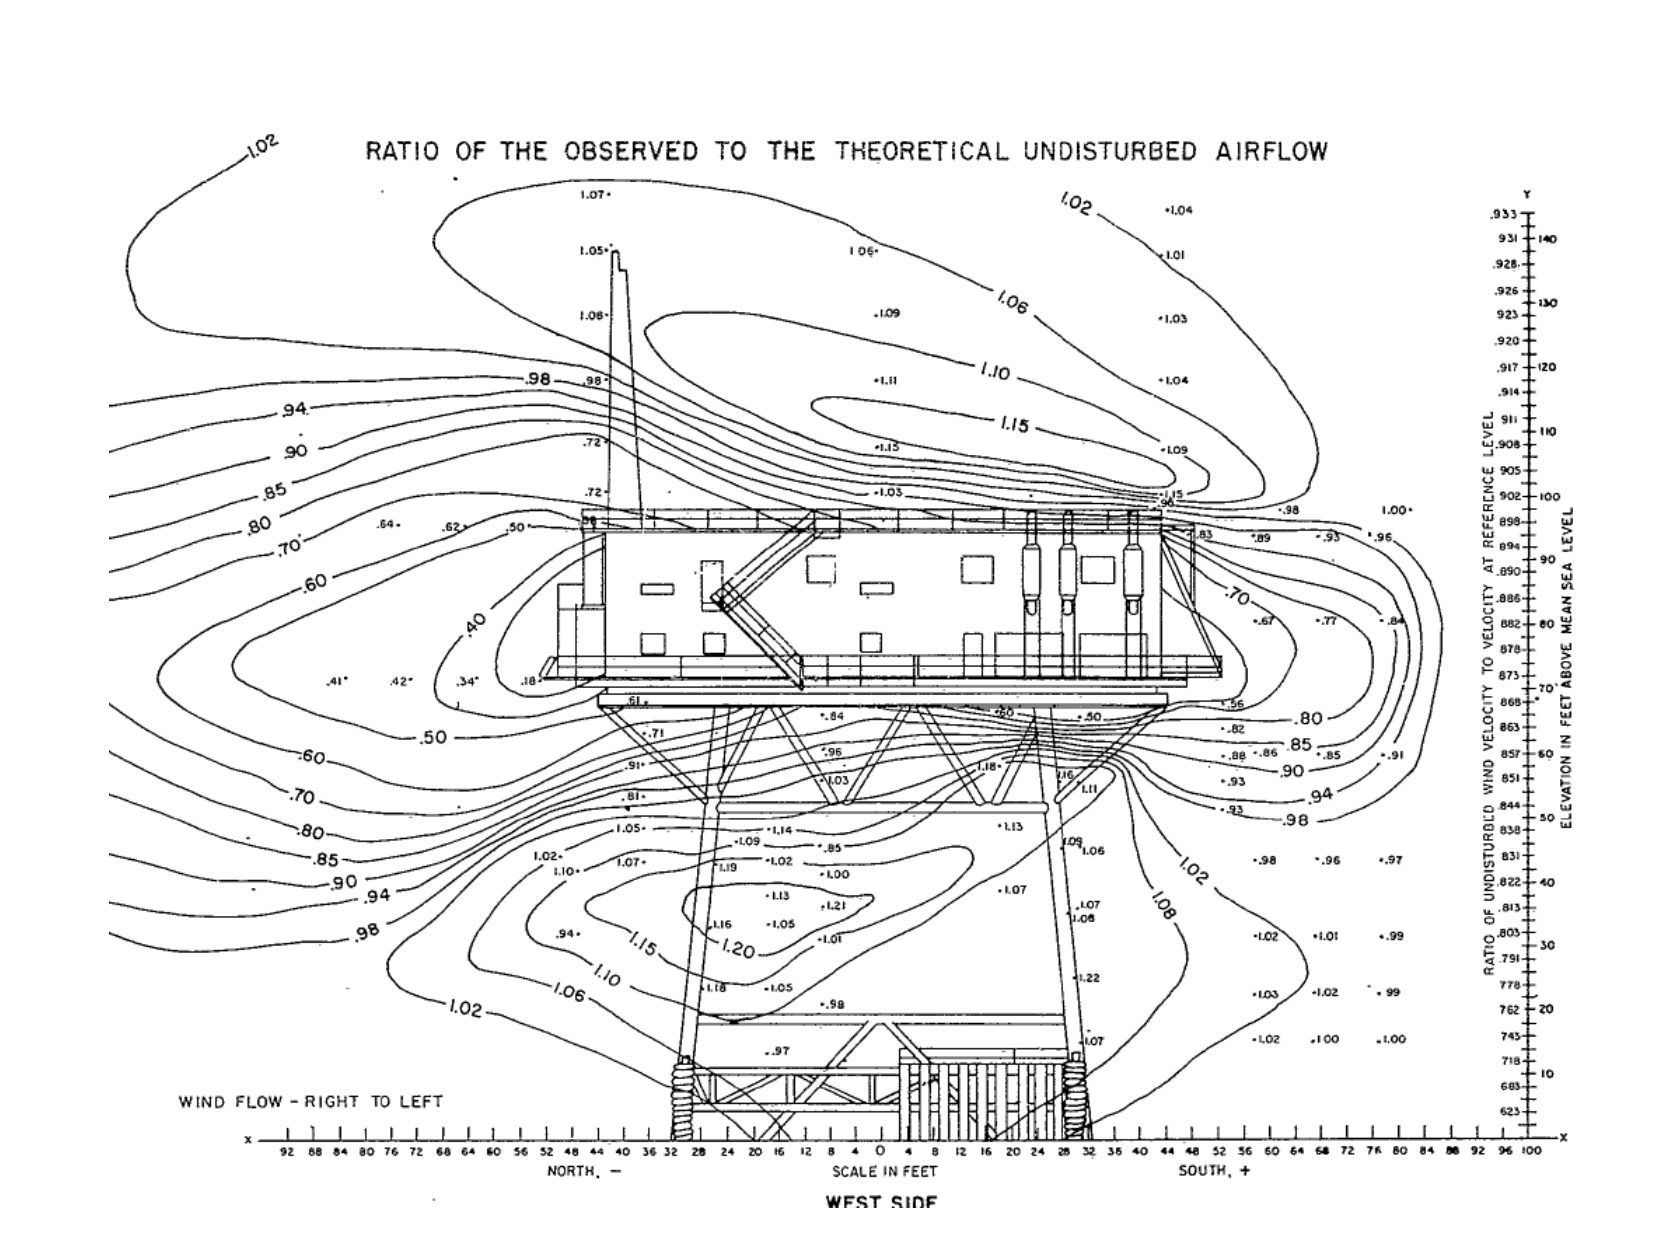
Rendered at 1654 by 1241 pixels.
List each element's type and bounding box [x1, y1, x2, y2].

picture [109, 126, 1587, 1208]
